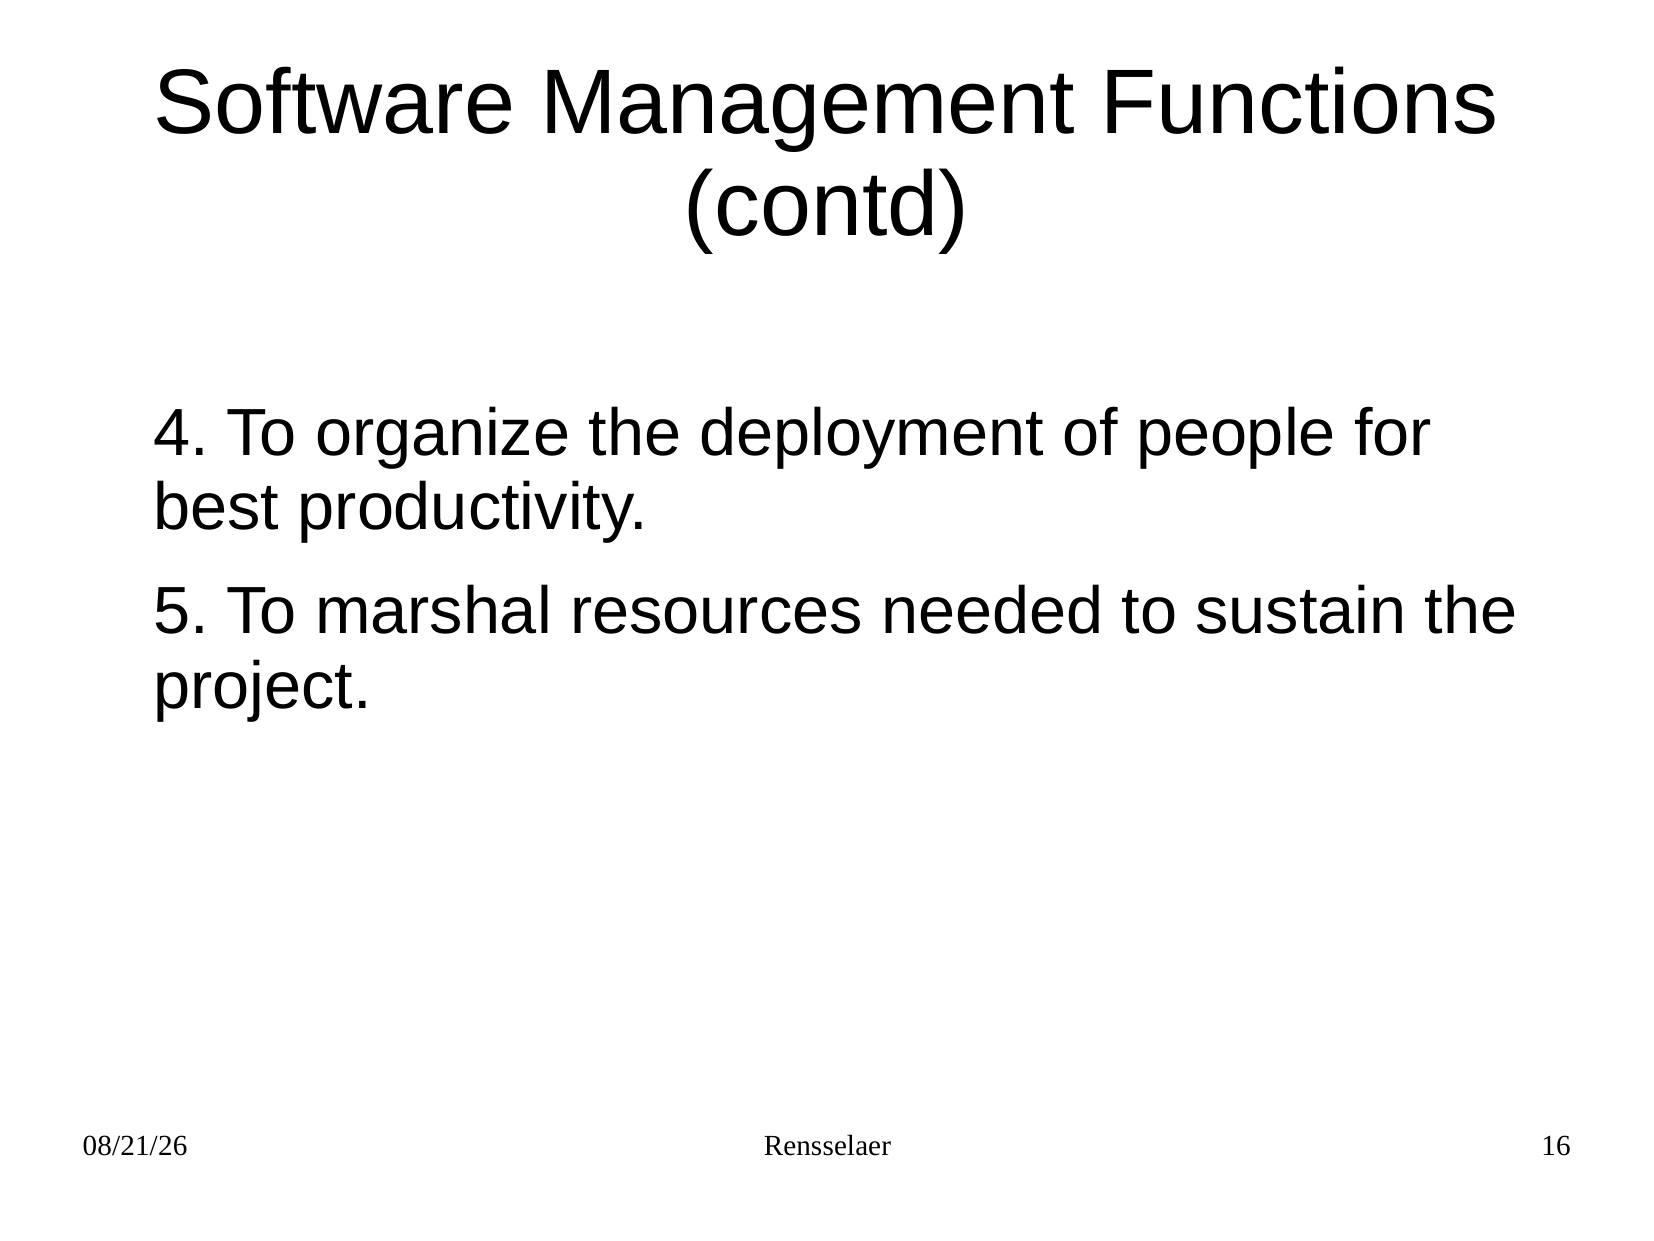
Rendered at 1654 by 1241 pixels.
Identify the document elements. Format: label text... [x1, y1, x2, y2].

title Software Management Functions (contd) [82, 49, 1571, 257]
list 4. To organize the deployment of people for best productivity. 5. To marshal resources needed to sustain the project. [82, 290, 1571, 1010]
